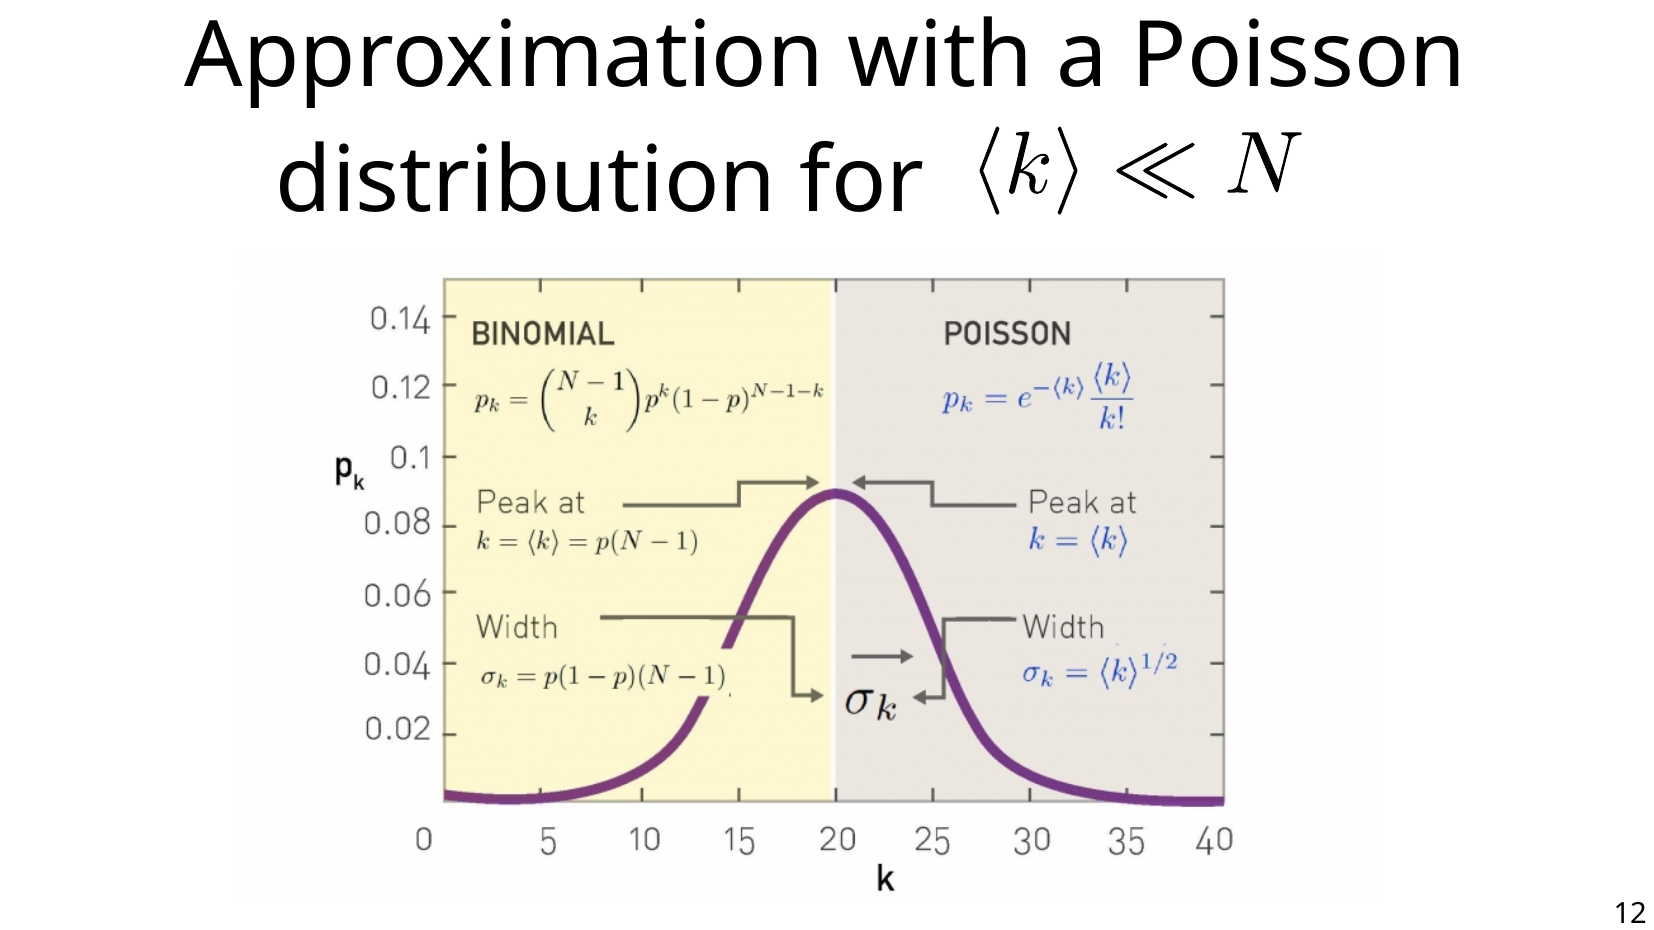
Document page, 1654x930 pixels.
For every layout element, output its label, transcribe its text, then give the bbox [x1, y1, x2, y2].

text_box [969, 126, 1305, 215]
picture [239, 254, 1380, 900]
title Approximation with a Poisson distribution for [82, 1, 1571, 225]
